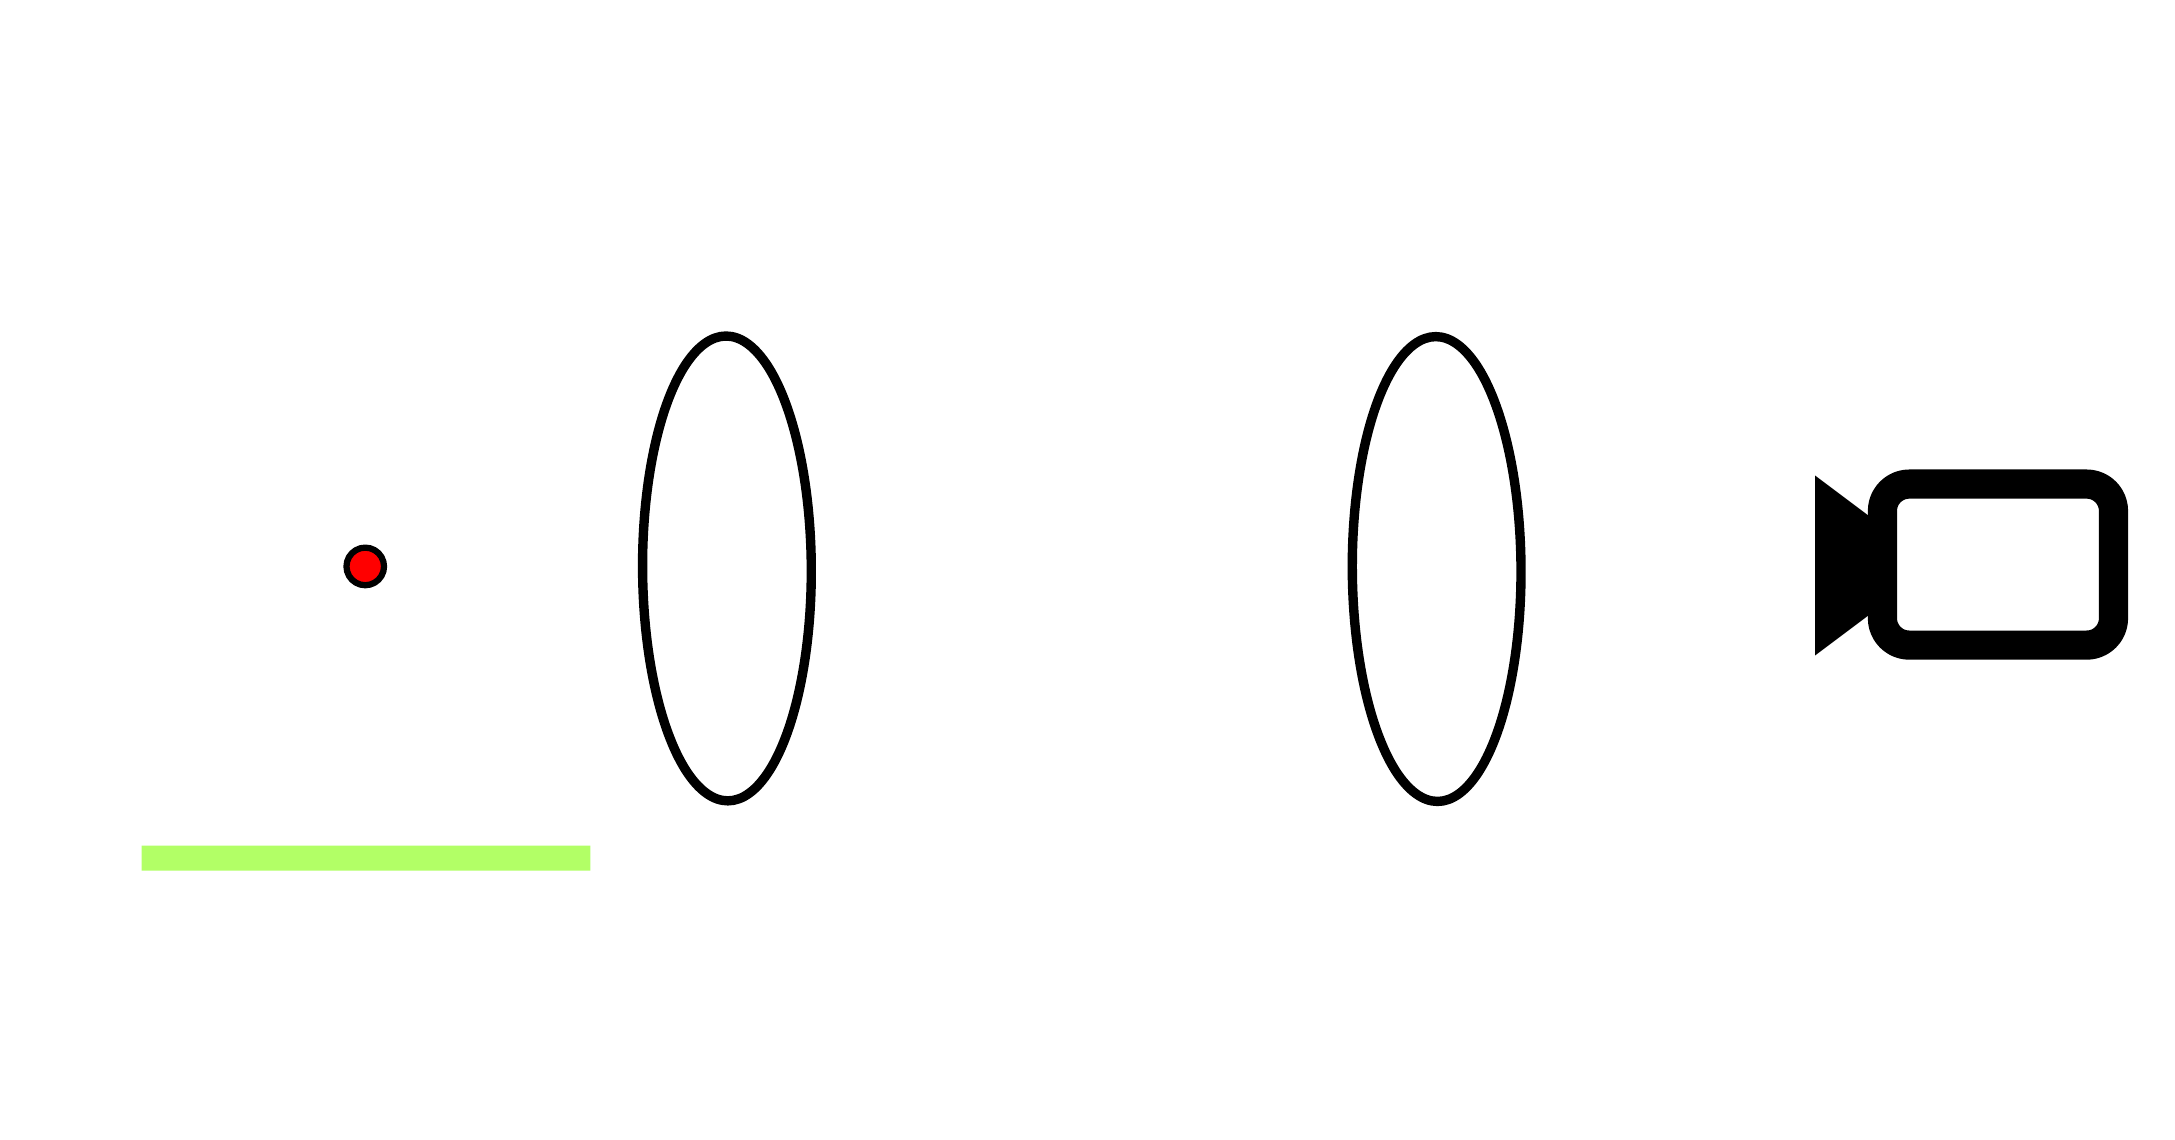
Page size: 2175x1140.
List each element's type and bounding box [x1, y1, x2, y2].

text_box [1815, 475, 1876, 656]
text_box [642, 336, 812, 801]
text_box [1882, 484, 2114, 646]
text_box [1352, 336, 1522, 802]
text_box [346, 547, 385, 586]
